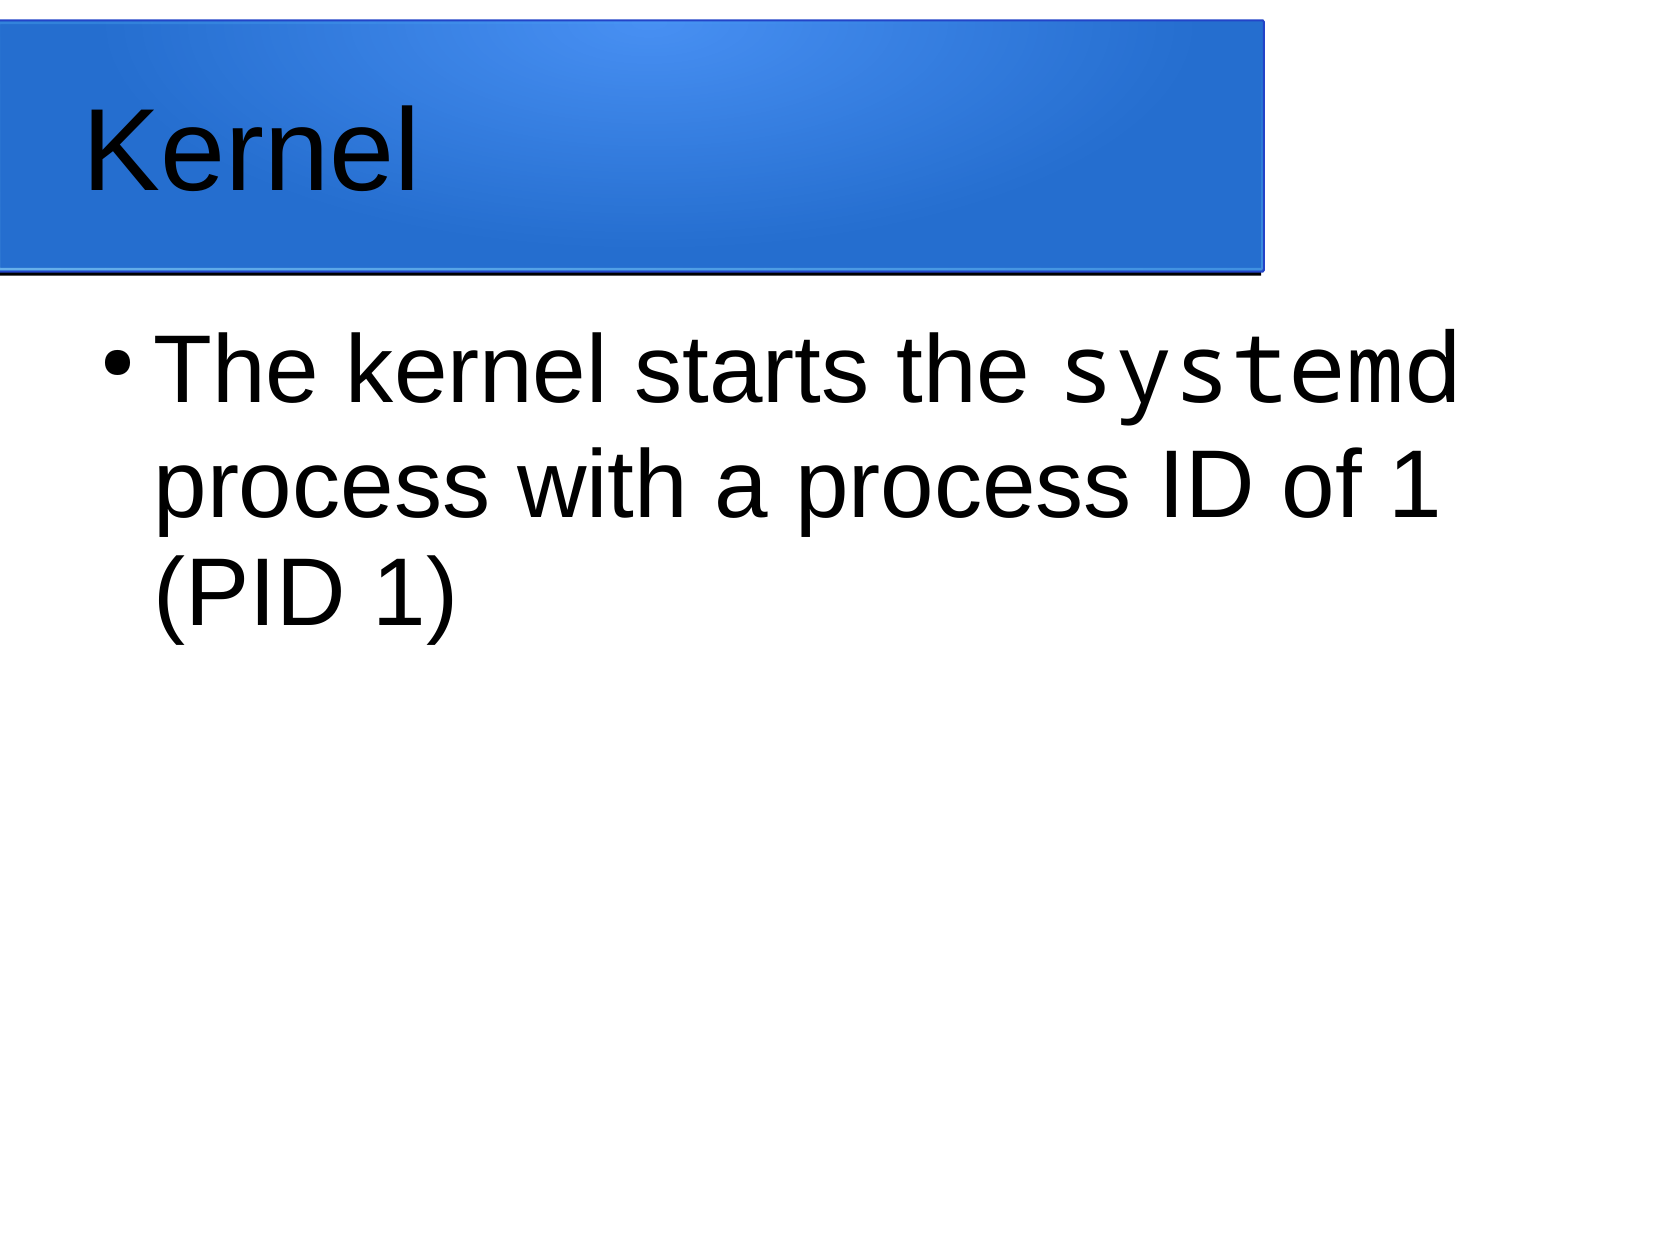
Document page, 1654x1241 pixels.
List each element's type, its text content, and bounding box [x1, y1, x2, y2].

list The kernel starts the systemd process with a process ID of 1 (PID 1) [82, 299, 1571, 1019]
title Kernel [82, 47, 1235, 252]
